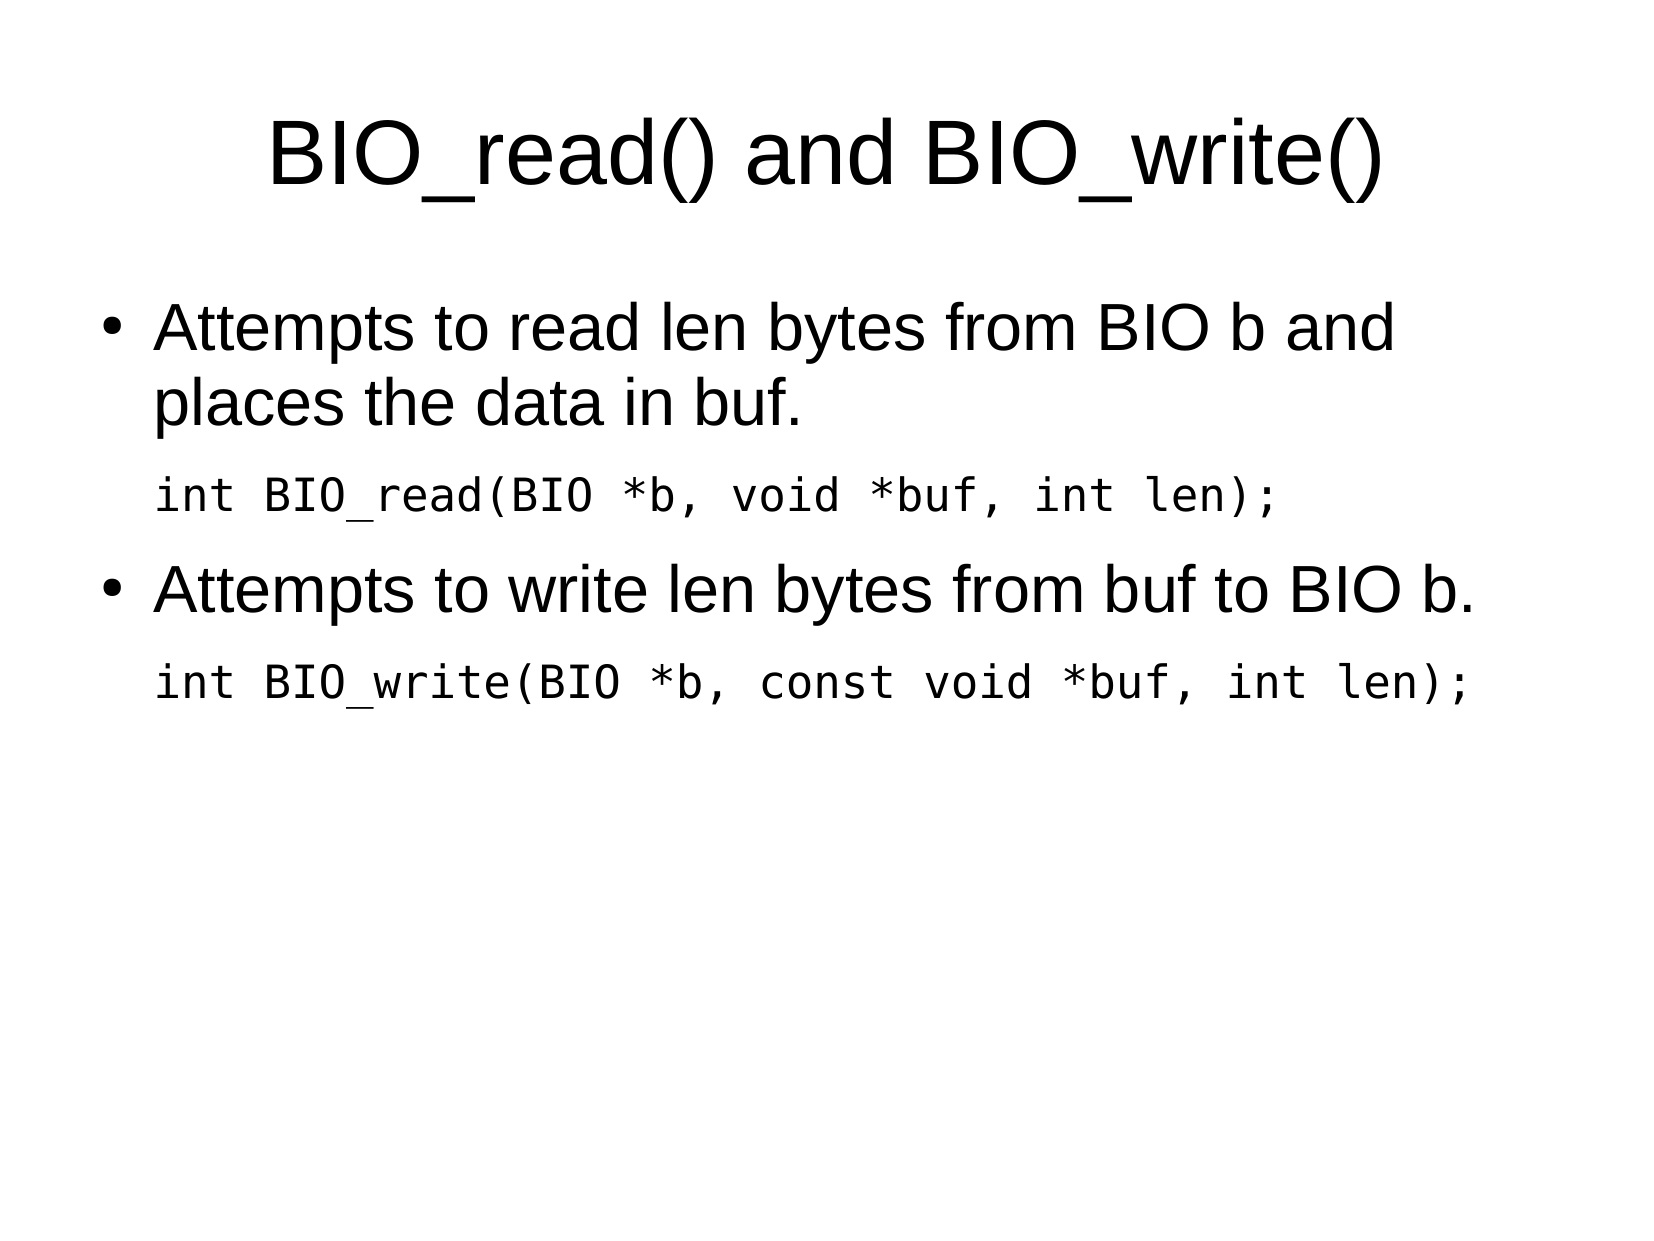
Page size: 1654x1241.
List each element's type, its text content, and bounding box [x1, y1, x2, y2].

list Attempts to read len bytes from BIO b and places the data in buf. int BIO_read(BIO *b, void *buf, int len); Attempts to write len bytes from buf to BIO b. int BIO_write(BIO *b, const void *buf, int len); [82, 290, 1571, 1109]
title BIO_read() and BIO_write() [82, 56, 1571, 250]
